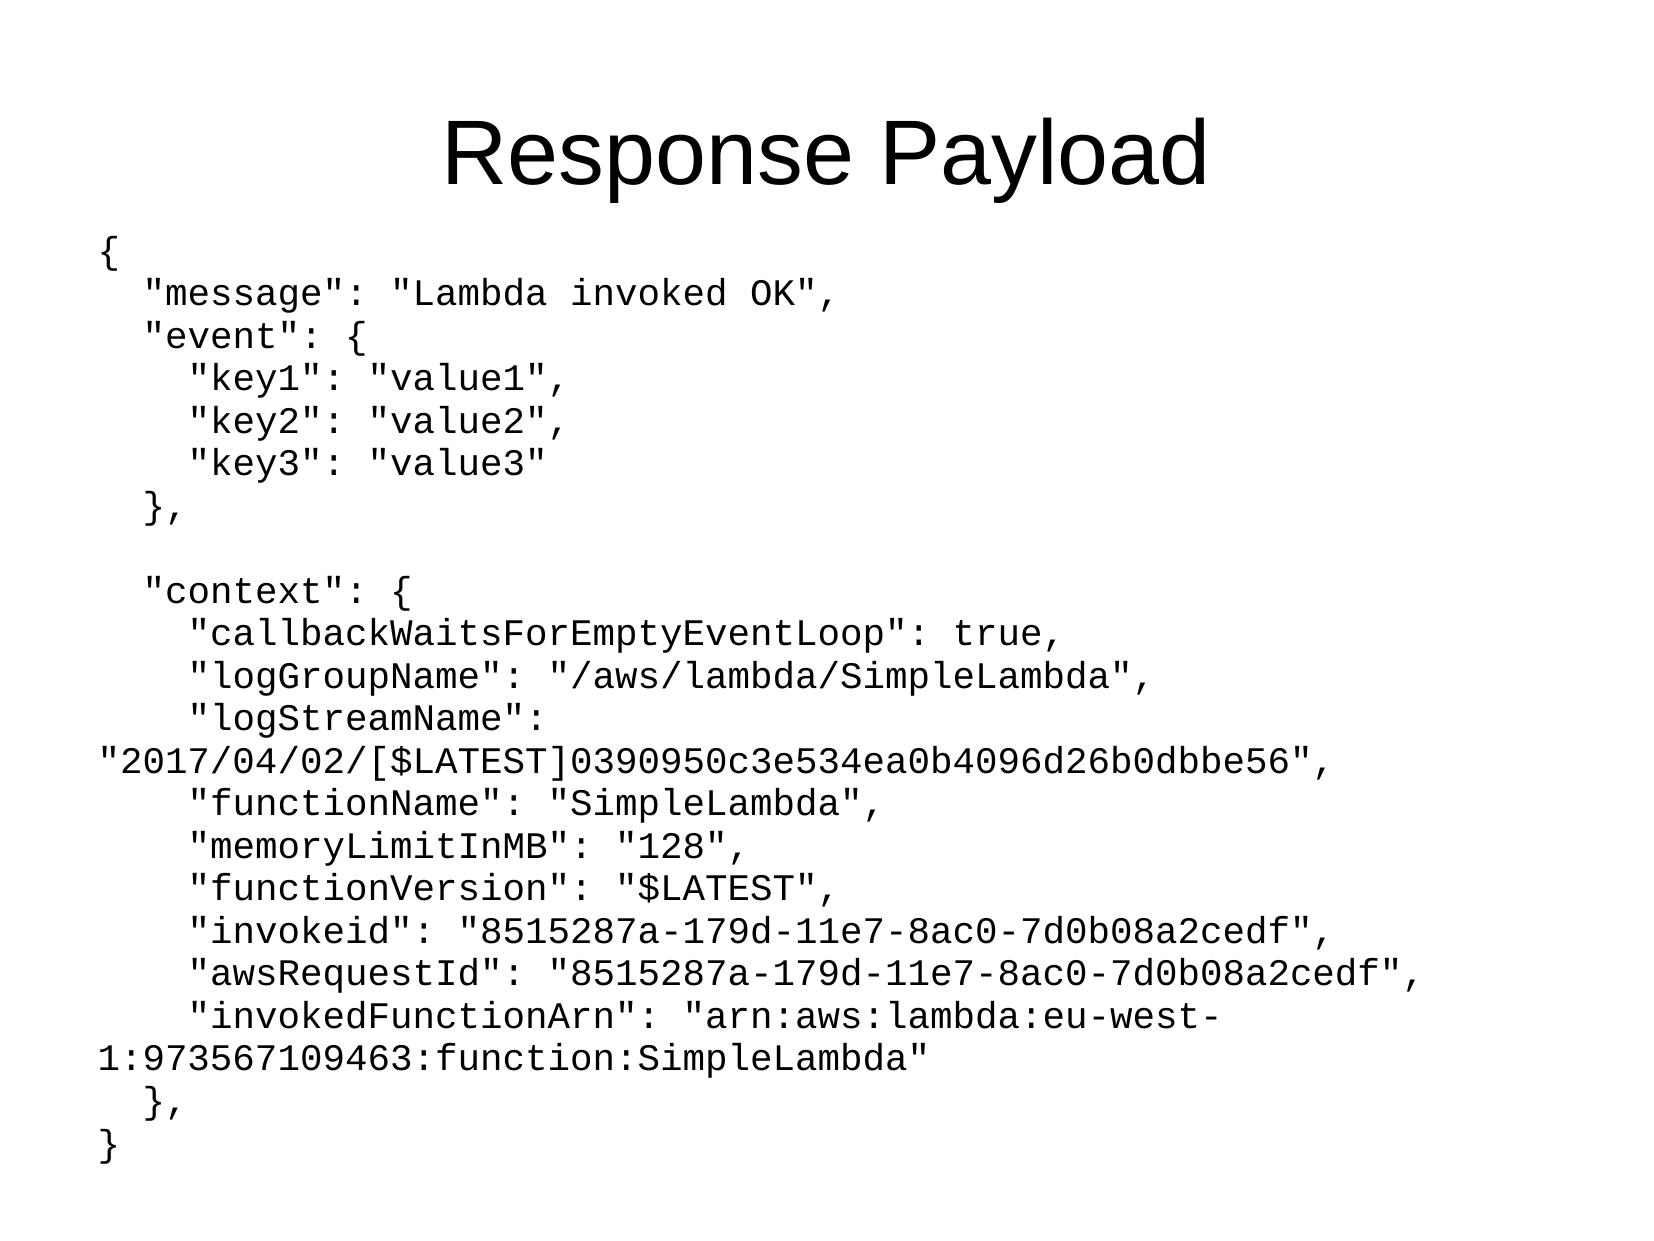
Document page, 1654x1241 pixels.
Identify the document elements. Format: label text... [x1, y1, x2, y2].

title Response Payload [82, 49, 1571, 224]
text_box { "message": "Lambda invoked OK", "event": { "key1": "value1", "key2": "value2", "key3": "value3" }, "context": { "callbackWaitsForEmptyEventLoop": true, "logGroupName": "/aws/lambda/SimpleLambda", "logStreamName": "2017/04/02/[$LATEST]0390950c3e534ea0b4096d26b0dbbe56", "functionName": "SimpleLambda", "memoryLimitInMB": "128", "functionVersion": "$LATEST", "invokeid": "8515287a-179d-11e7-8ac0-7d0b08a2cedf", "awsRequestId": "8515287a-179d-11e7-8ac0-7d0b08a2cedf", "invokedFunctionArn": "arn:aws:lambda:eu-west-1:973567109463:function:SimpleLambda" }, } [82, 224, 1571, 1181]
